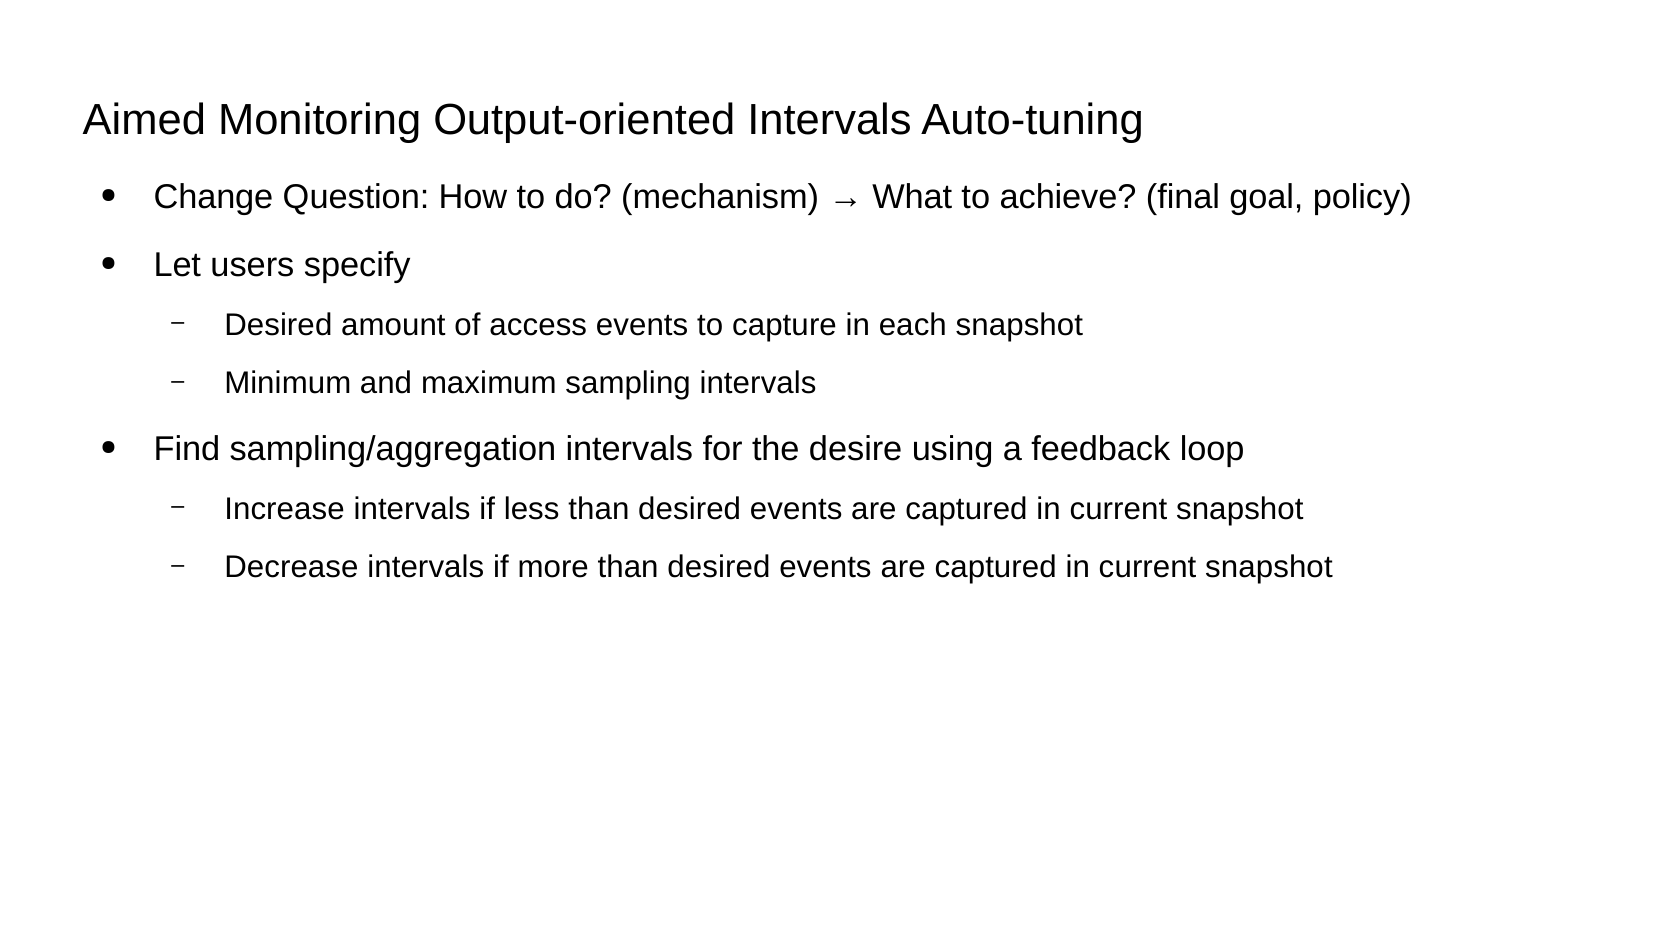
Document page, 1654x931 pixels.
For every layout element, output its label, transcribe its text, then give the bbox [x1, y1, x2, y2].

list Change Question: How to do? (mechanism) → What to achieve? (final goal, policy) Let users specify Desired amount of access events to capture in each snapshot Minimum and maximum sampling intervals Find sampling/aggregation intervals for the desire using a feedback loop Increase intervals if less than desired events are captured in current snapshot Decrease intervals if more than desired events are captured in current snapshot [82, 177, 1571, 833]
title Aimed Monitoring Output-oriented Intervals Auto-tuning [82, 81, 1571, 157]
